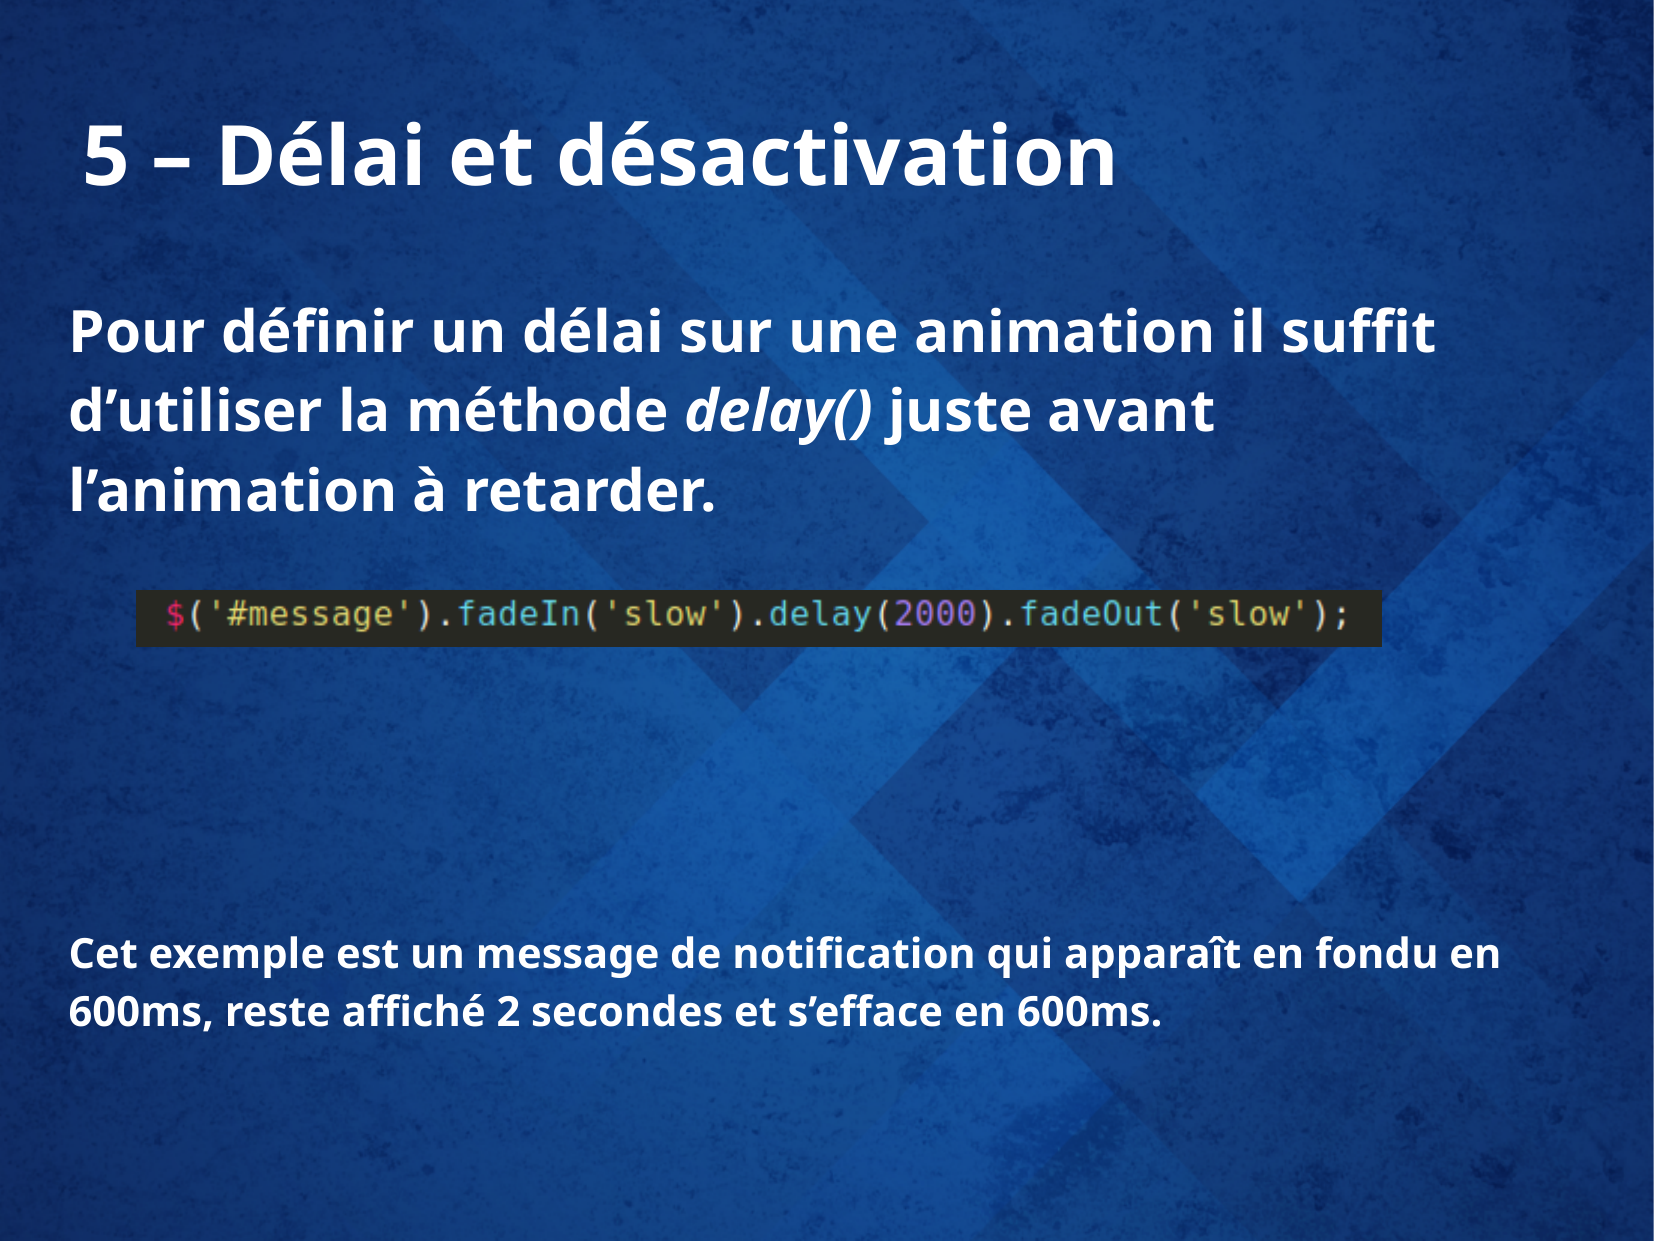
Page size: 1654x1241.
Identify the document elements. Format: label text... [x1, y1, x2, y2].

title 5 – Délai et désactivation [82, 11, 1571, 295]
picture [0, 0, 1654, 1241]
subtitle Pour définir un délai sur une animation il suffit d’utiliser la méthode delay() juste avant l’animation à retarder. Cet exemple est un message de notification qui apparaît en fondu en 600ms, reste affiché 2 secondes et s’efface en 600ms. [68, 290, 1524, 1022]
